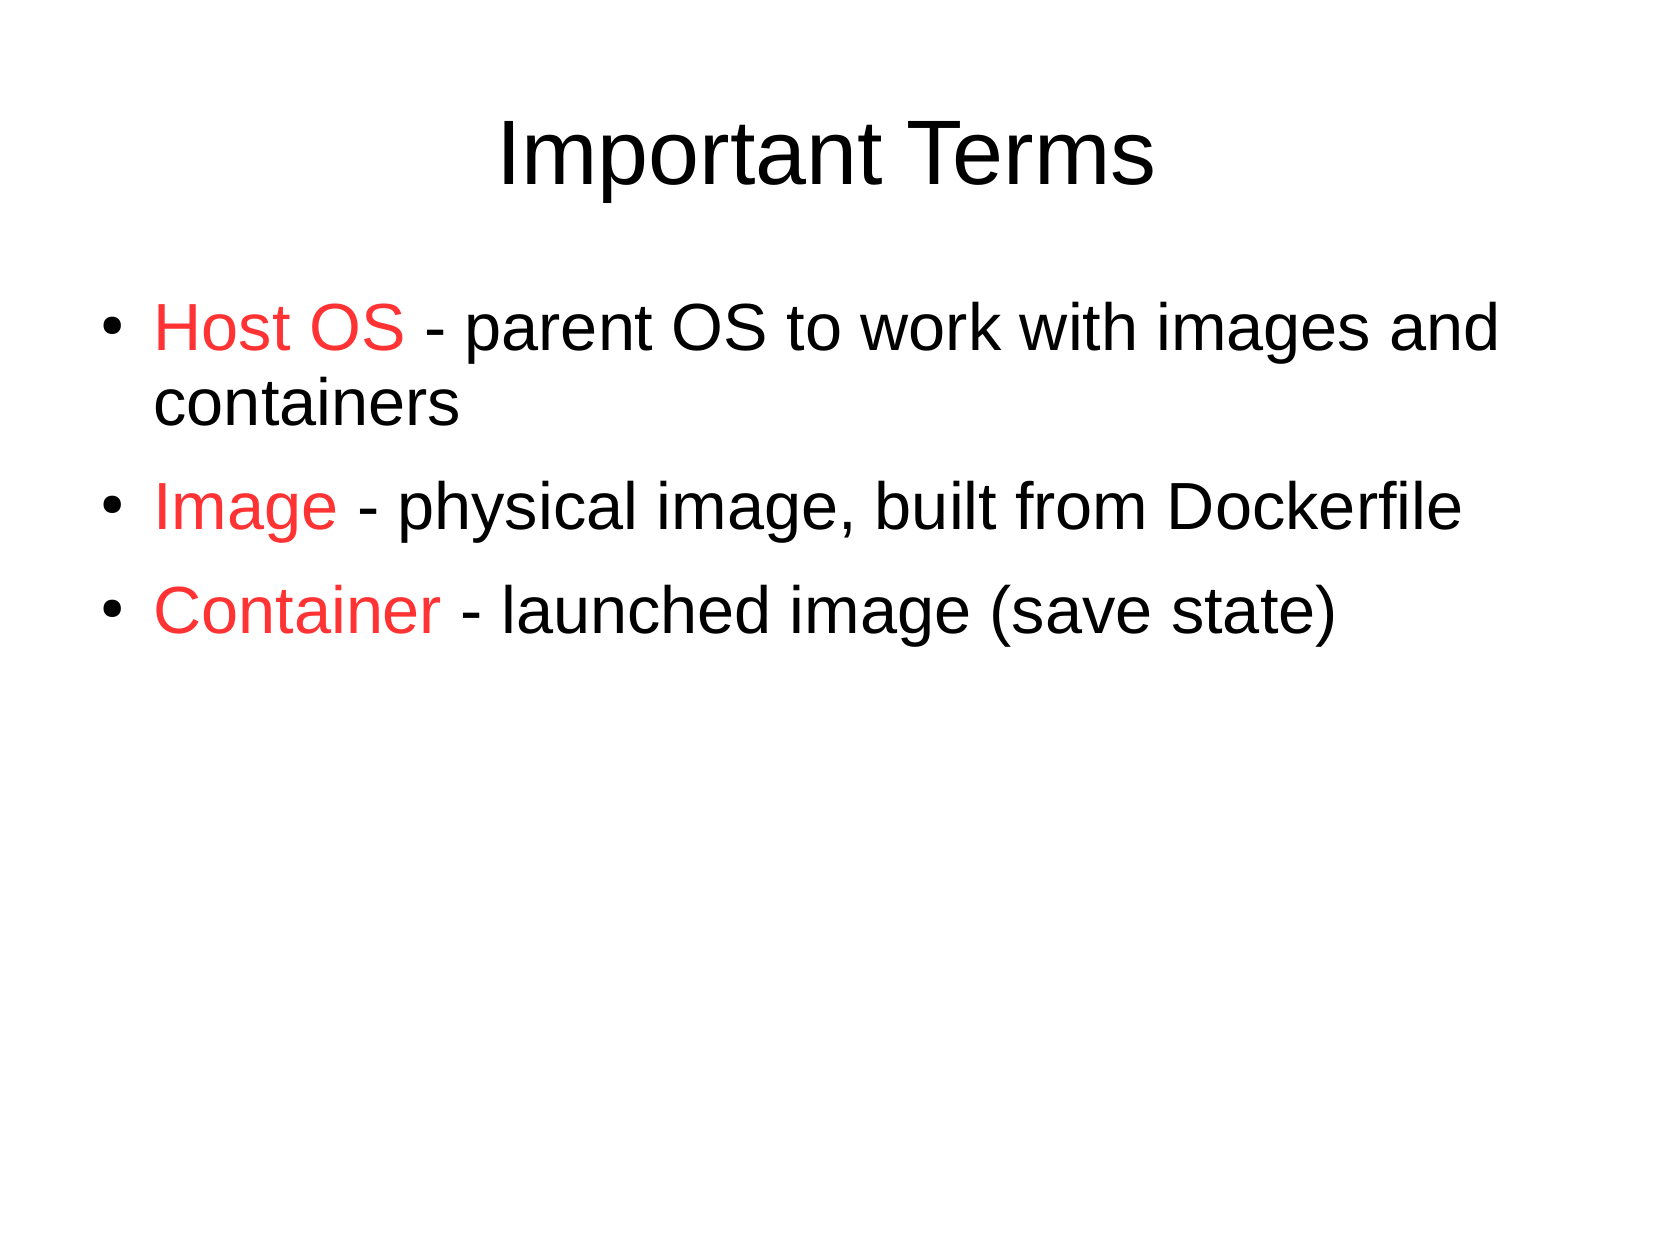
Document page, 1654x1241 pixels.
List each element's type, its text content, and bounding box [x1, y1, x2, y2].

list Host OS - parent OS to work with images and containers Image - physical image, built from Dockerfile Container - launched image (save state) [82, 290, 1571, 1010]
title Important Terms [82, 49, 1571, 257]
